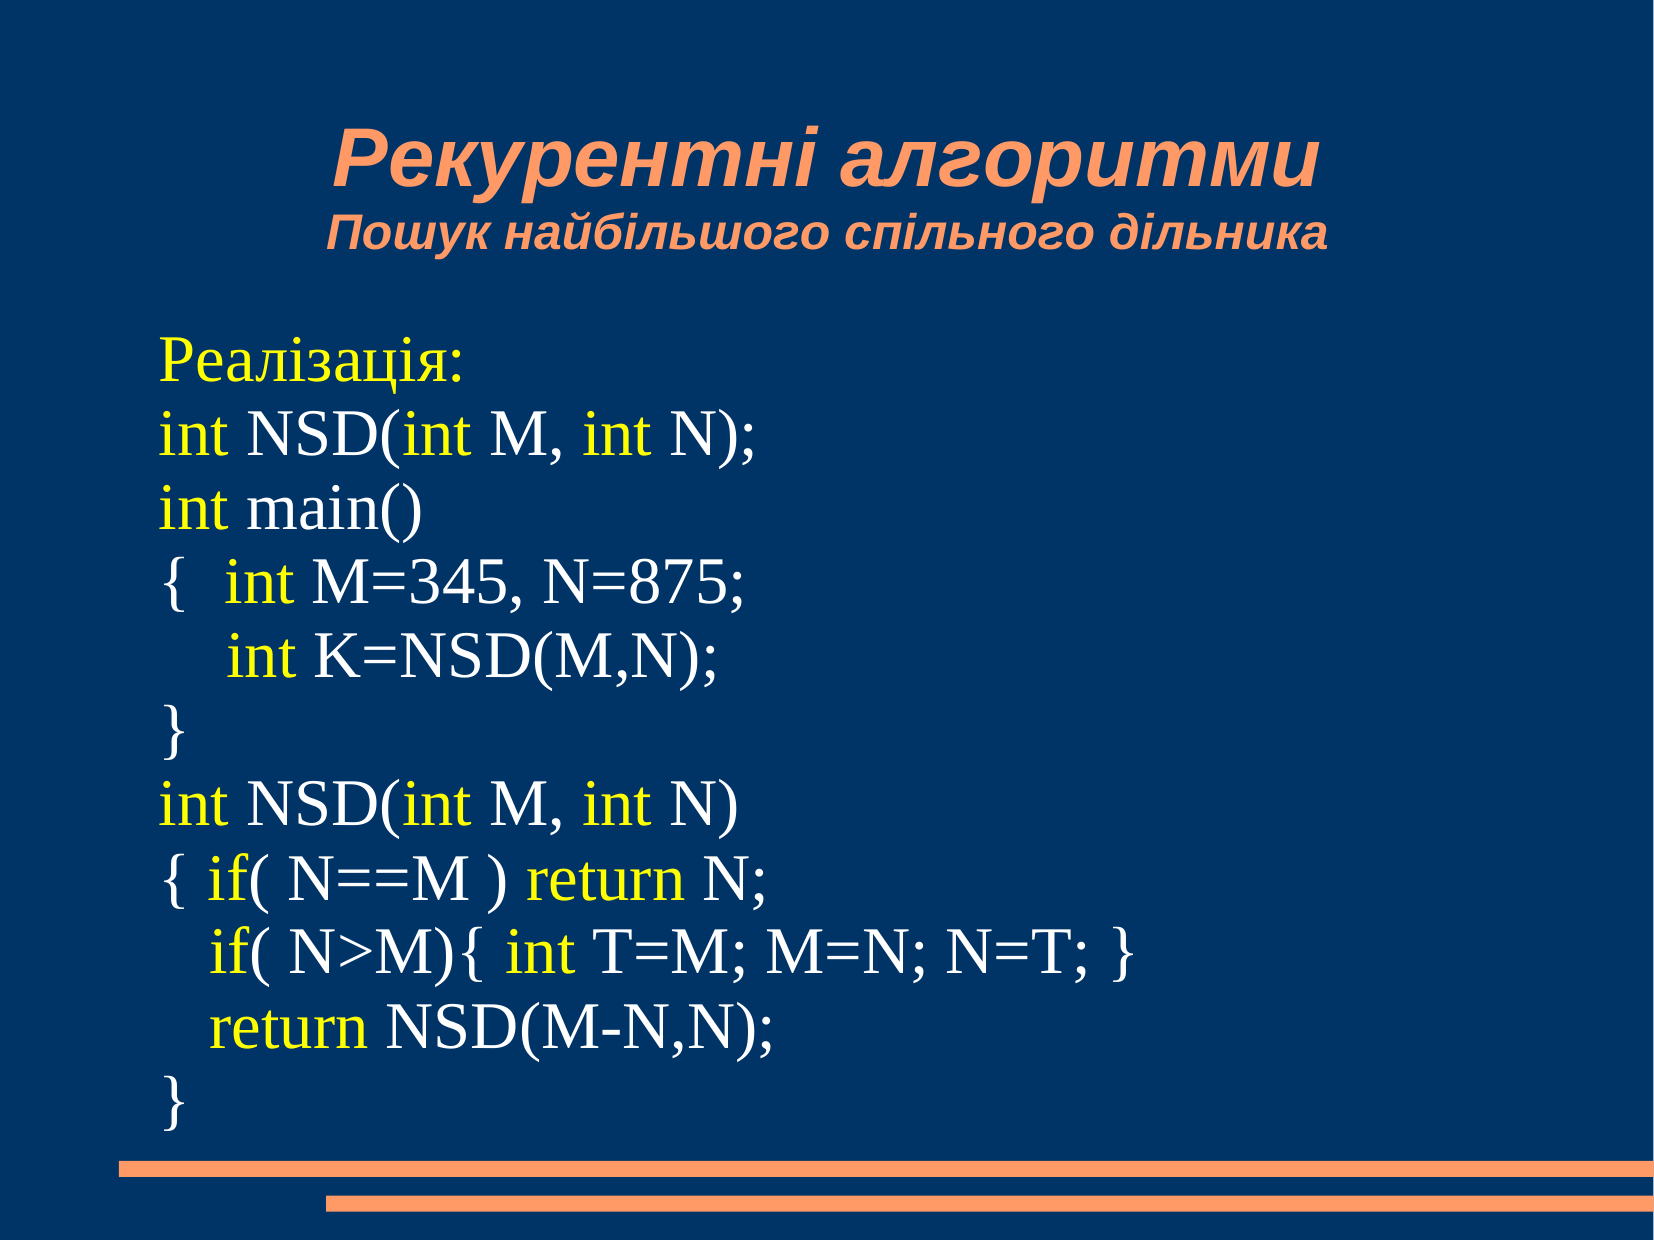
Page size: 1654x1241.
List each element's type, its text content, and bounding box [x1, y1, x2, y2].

title Рекурентні алгоритми Пошук найбільшого спільного дільника [121, 46, 1534, 325]
list Реалізація: int NSD(int M, int N); int main() { int M=345, N=875; int K=NSD(M,N); } int NSD(int M, int N) { if( N==M ) return N; if( N>M){ int T=M; M=N; N=T; } return NSD(M-N,N); } [121, 322, 1561, 1137]
